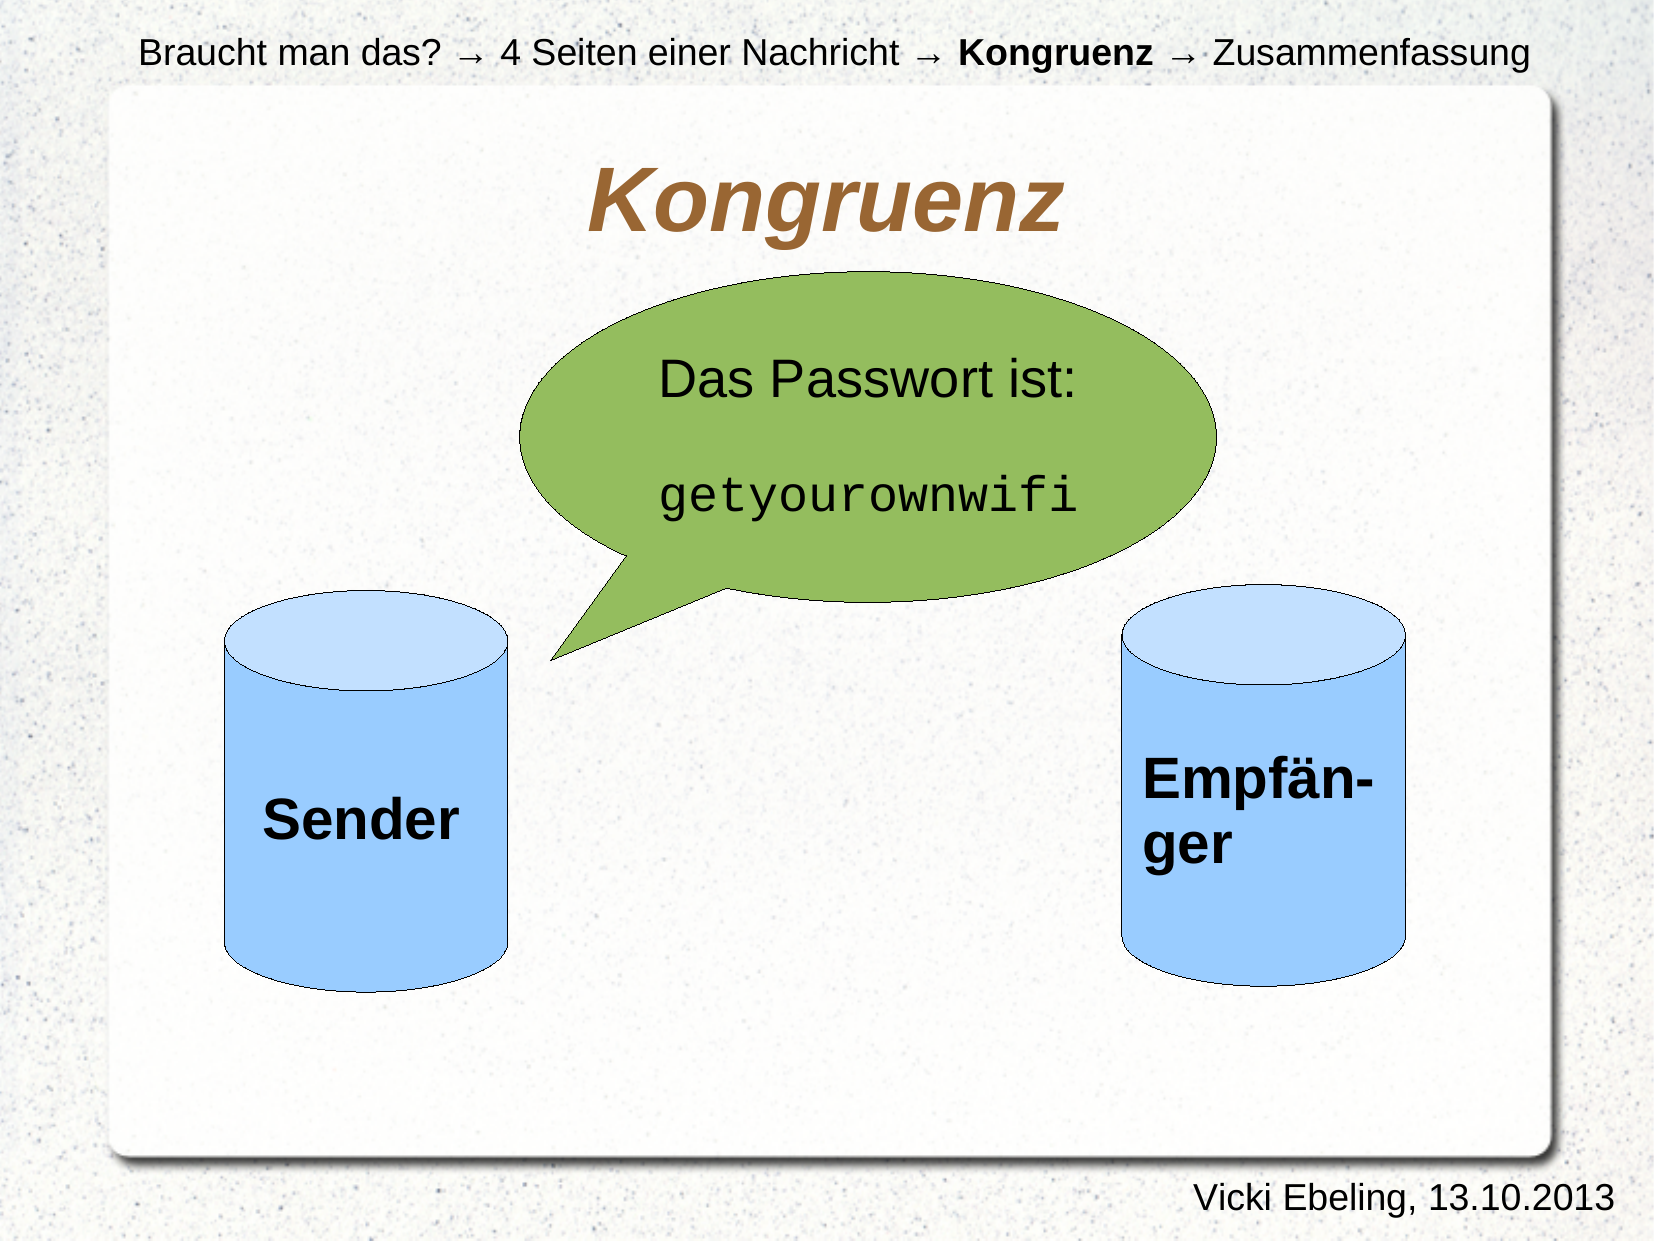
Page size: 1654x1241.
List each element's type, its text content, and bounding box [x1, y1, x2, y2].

text_box [1121, 635, 1406, 987]
text_box Empfän- ger [1127, 738, 1391, 883]
text_box Sender [247, 779, 476, 860]
text_box [224, 646, 508, 993]
title Kongruenz [118, 96, 1536, 304]
text_box Braucht man das? → 4 Seiten einer Nachricht → Kongruenz → Zusammenfassung [123, 23, 1546, 81]
picture [0, 0, 1654, 1241]
text_box Das Passwort ist: getyourownwifi [519, 271, 1217, 661]
text_box Vicki Ebeling, 13.10.2013 [1178, 1169, 1630, 1227]
